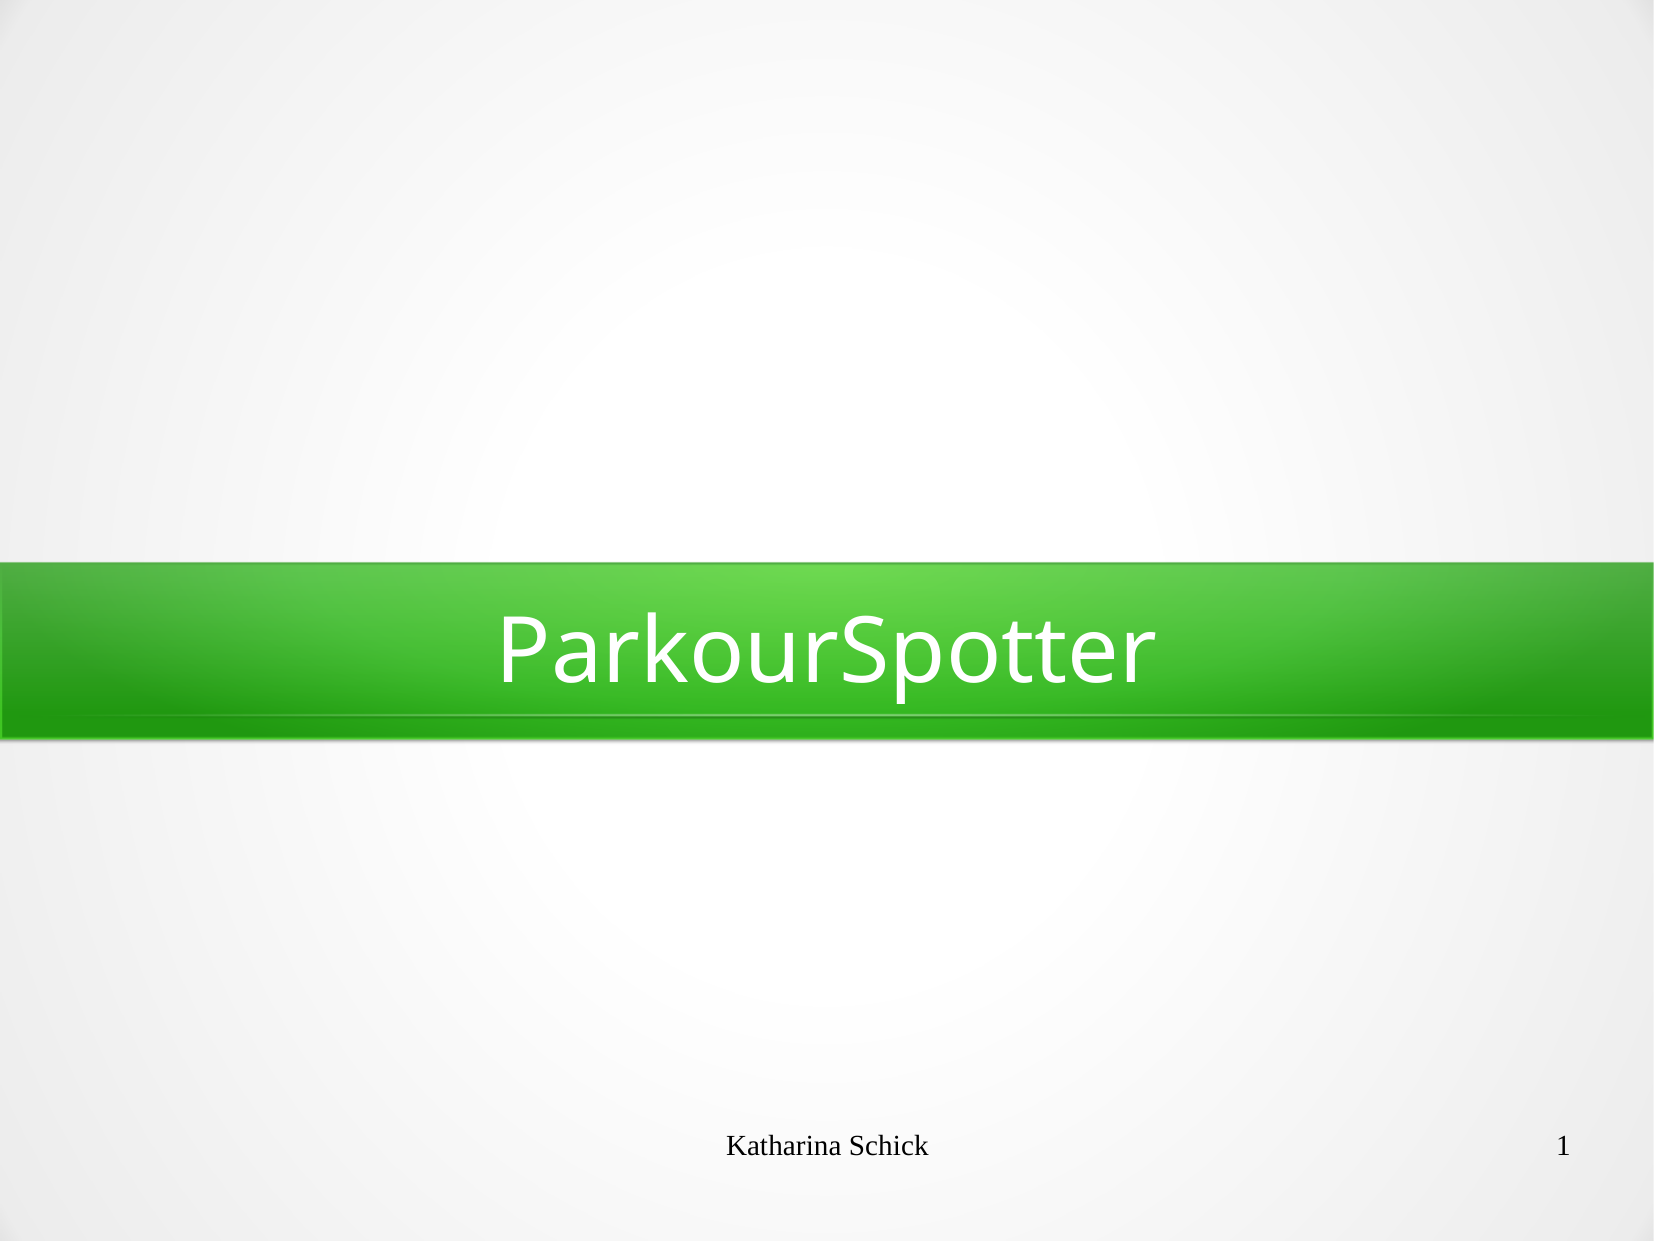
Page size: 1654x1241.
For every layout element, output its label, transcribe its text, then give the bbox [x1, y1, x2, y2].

picture [0, 0, 1654, 1241]
title ParkourSpotter [82, 578, 1571, 715]
